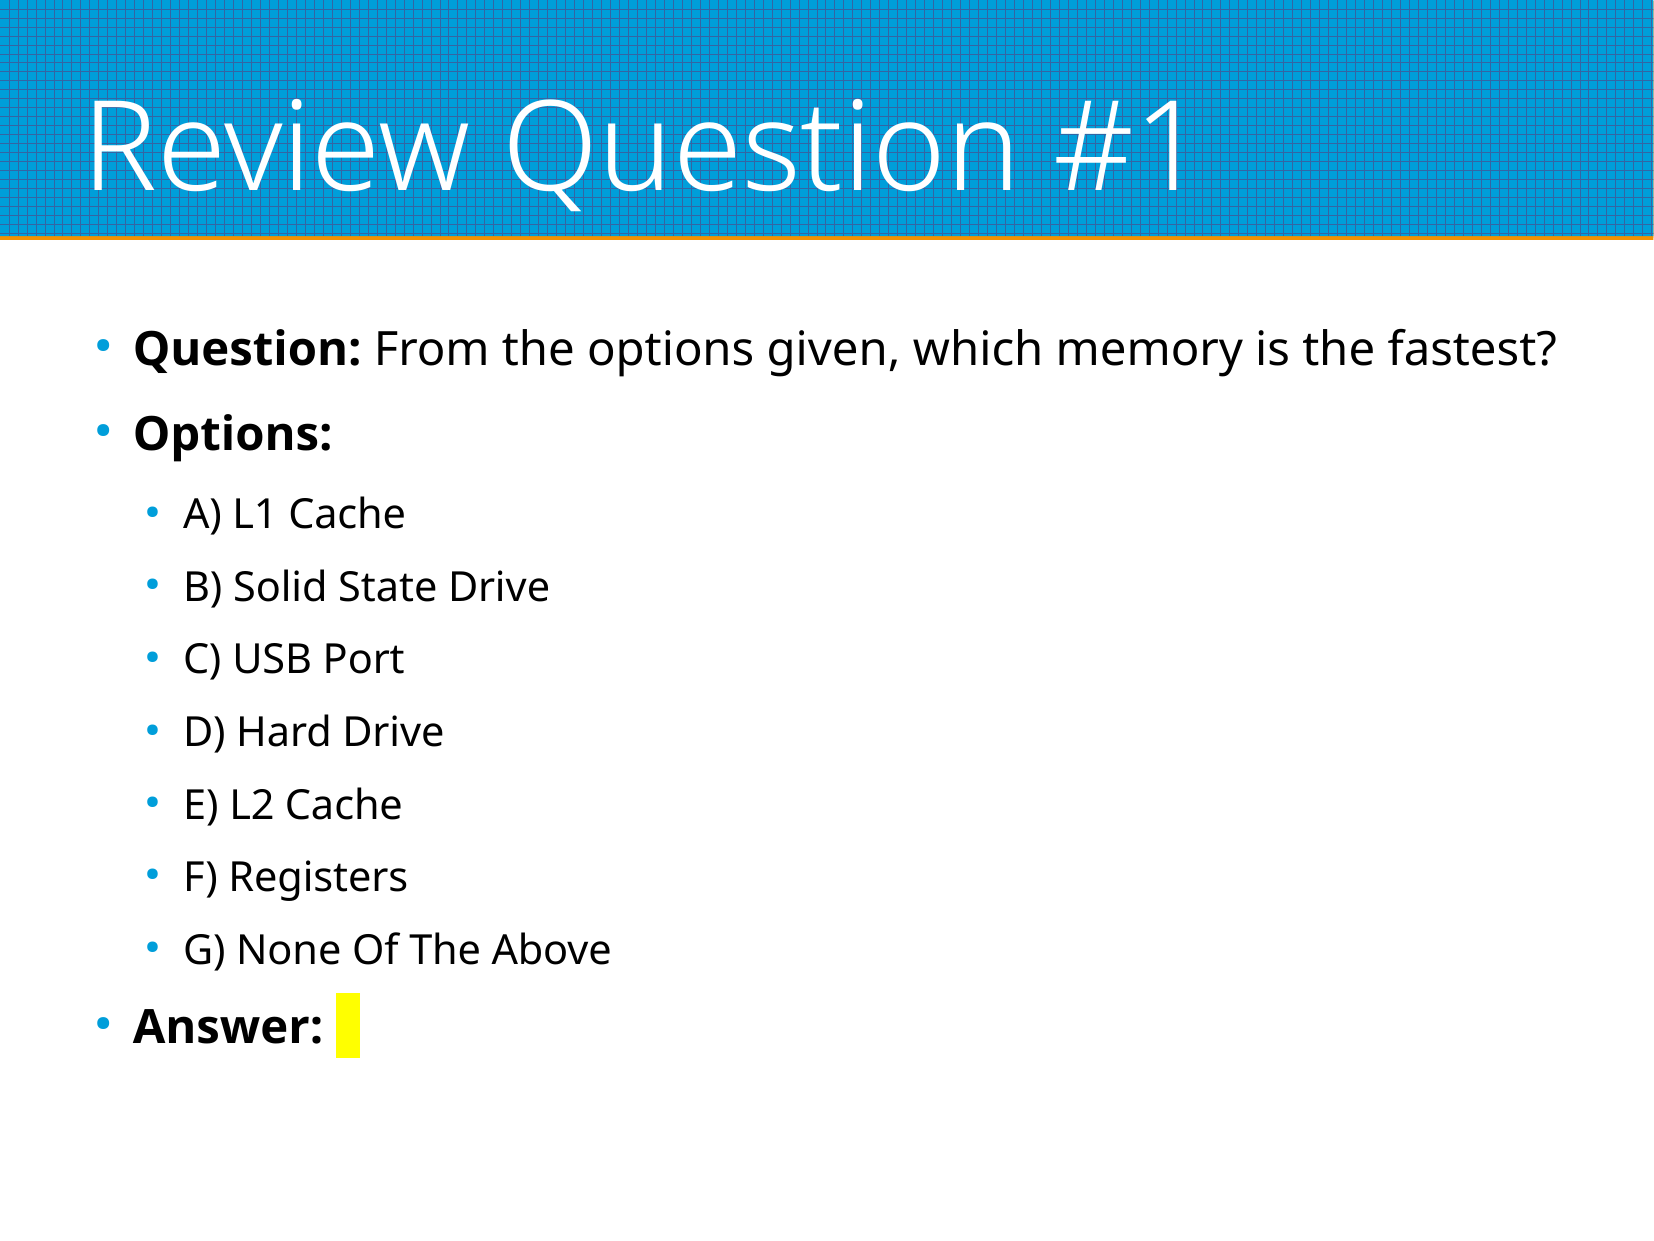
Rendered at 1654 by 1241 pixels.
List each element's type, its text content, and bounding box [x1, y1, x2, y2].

list Question: From the options given, which memory is the fastest? Options: A) L1 Cache B) Solid State Drive C) USB Port D) Hard Drive E) L2 Cache F) Registers G) None Of The Above Answer: F [82, 314, 1563, 1093]
title Review Question #1 [82, 19, 1571, 227]
